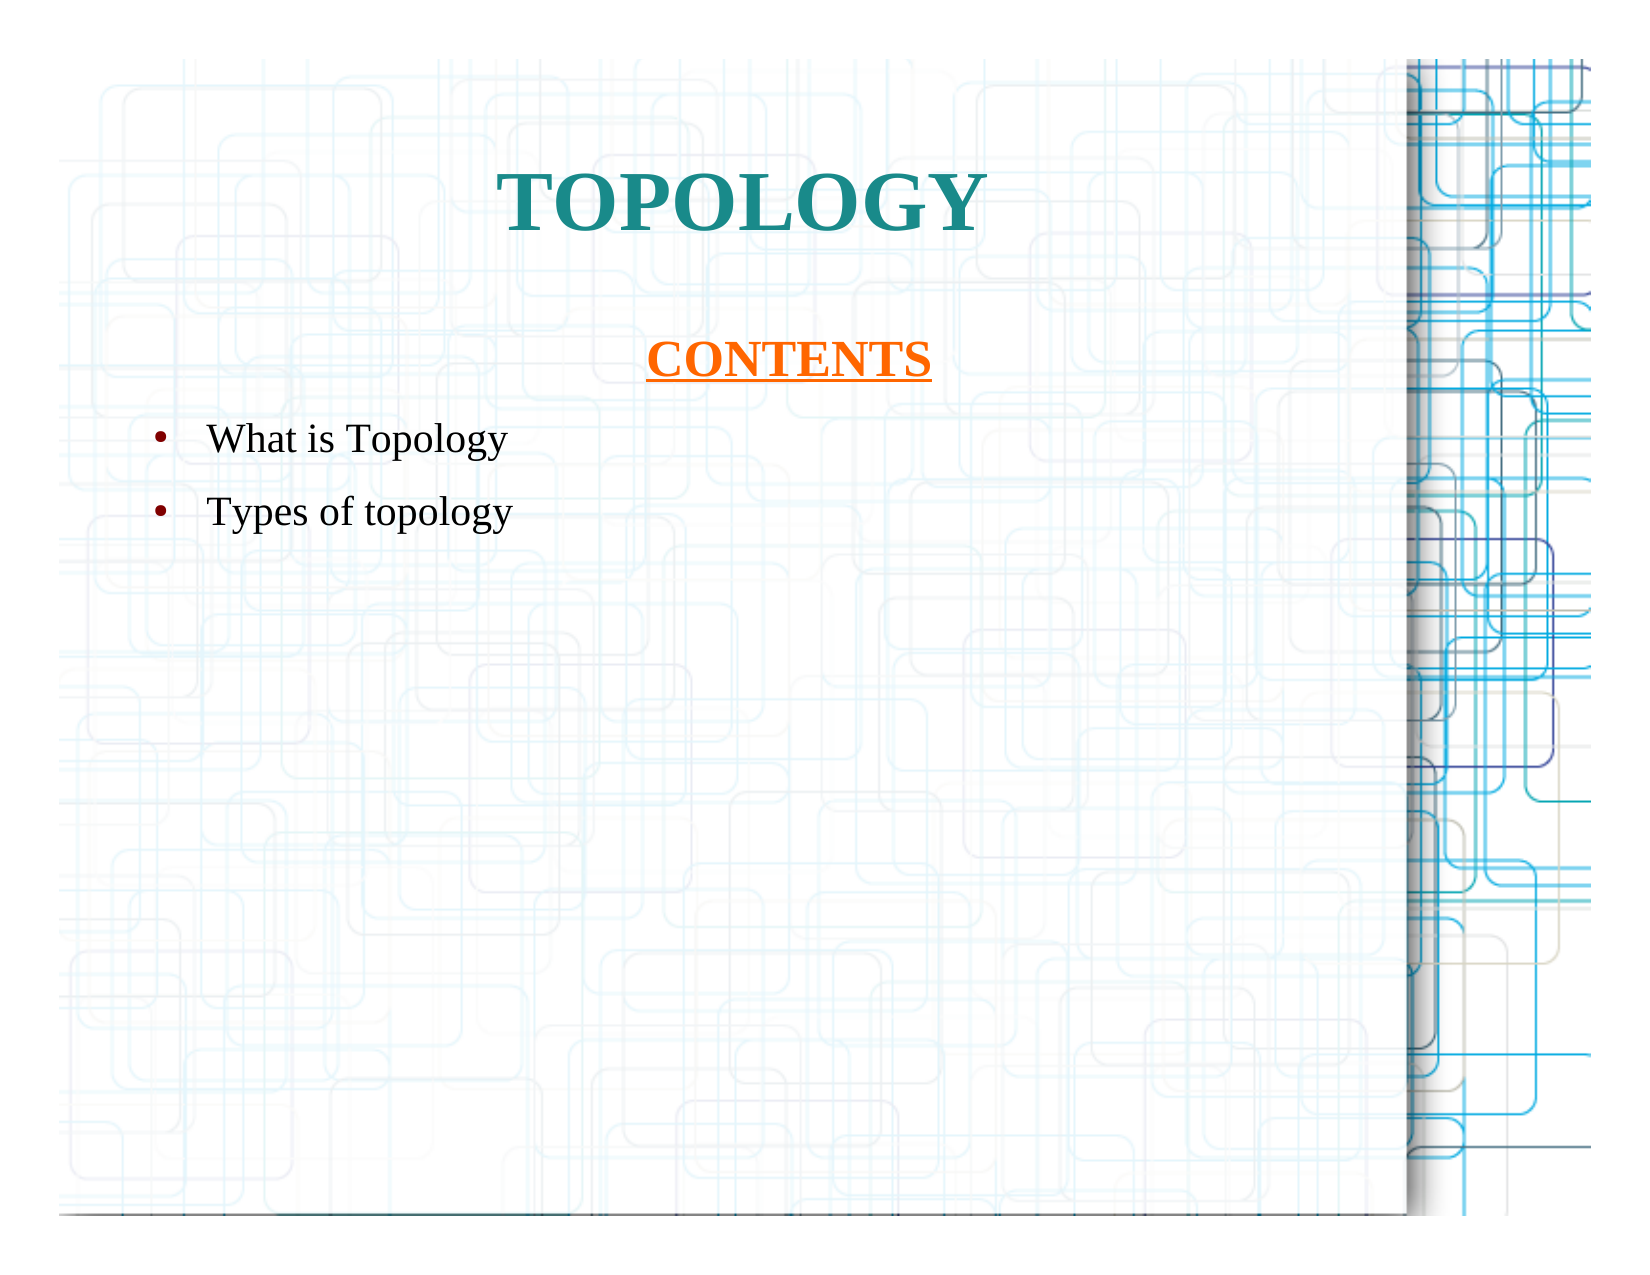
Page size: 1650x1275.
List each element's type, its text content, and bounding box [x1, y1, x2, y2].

list CONTENTS What is Topology Types of topology [135, 329, 1373, 1094]
title TOPOLOGY [113, 105, 1373, 299]
picture [59, 59, 1591, 1216]
